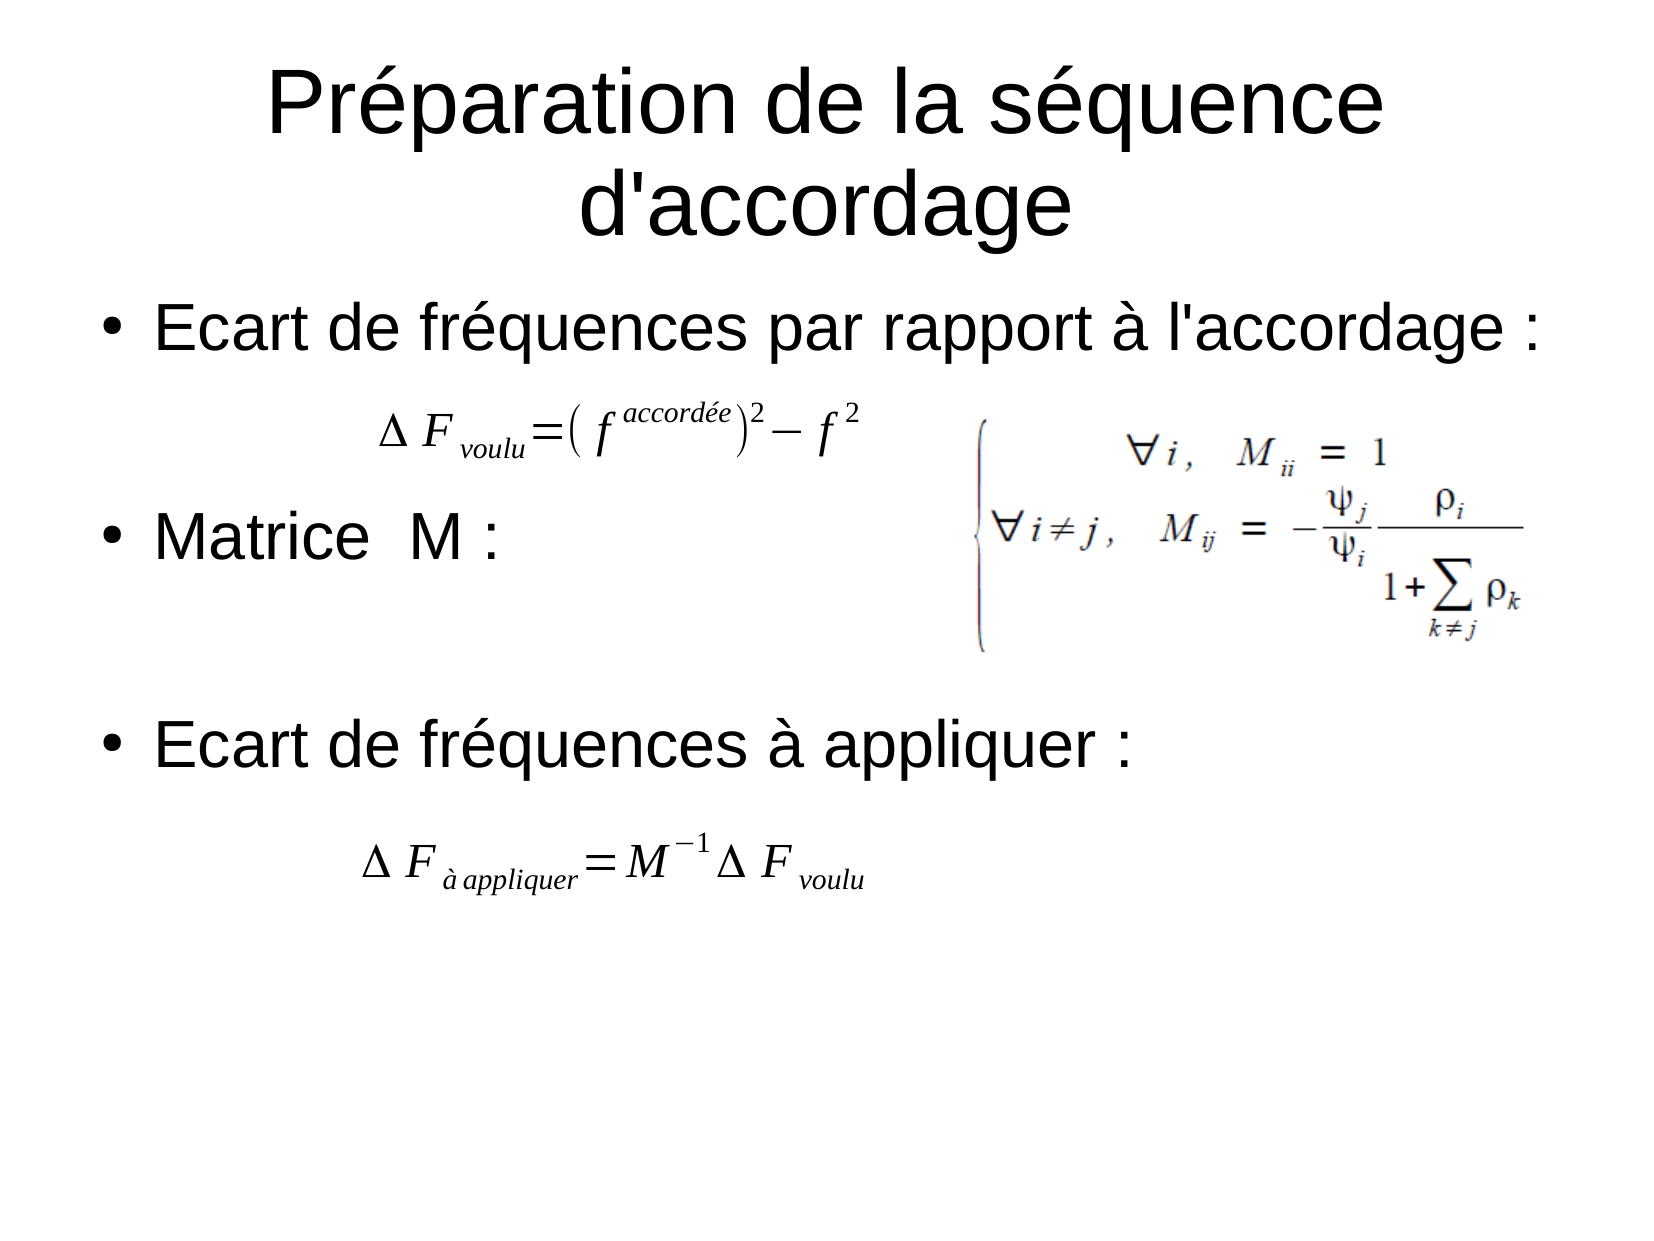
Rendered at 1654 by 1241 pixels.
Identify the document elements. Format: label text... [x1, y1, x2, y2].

list Ecart de fréquences par rapport à l'accordage : Matrice M : Ecart de fréquences à appliquer : [82, 290, 1571, 1109]
title Préparation de la séquence d'accordage [82, 49, 1571, 257]
chart [354, 826, 871, 897]
chart [371, 396, 866, 466]
picture [955, 383, 1565, 681]
